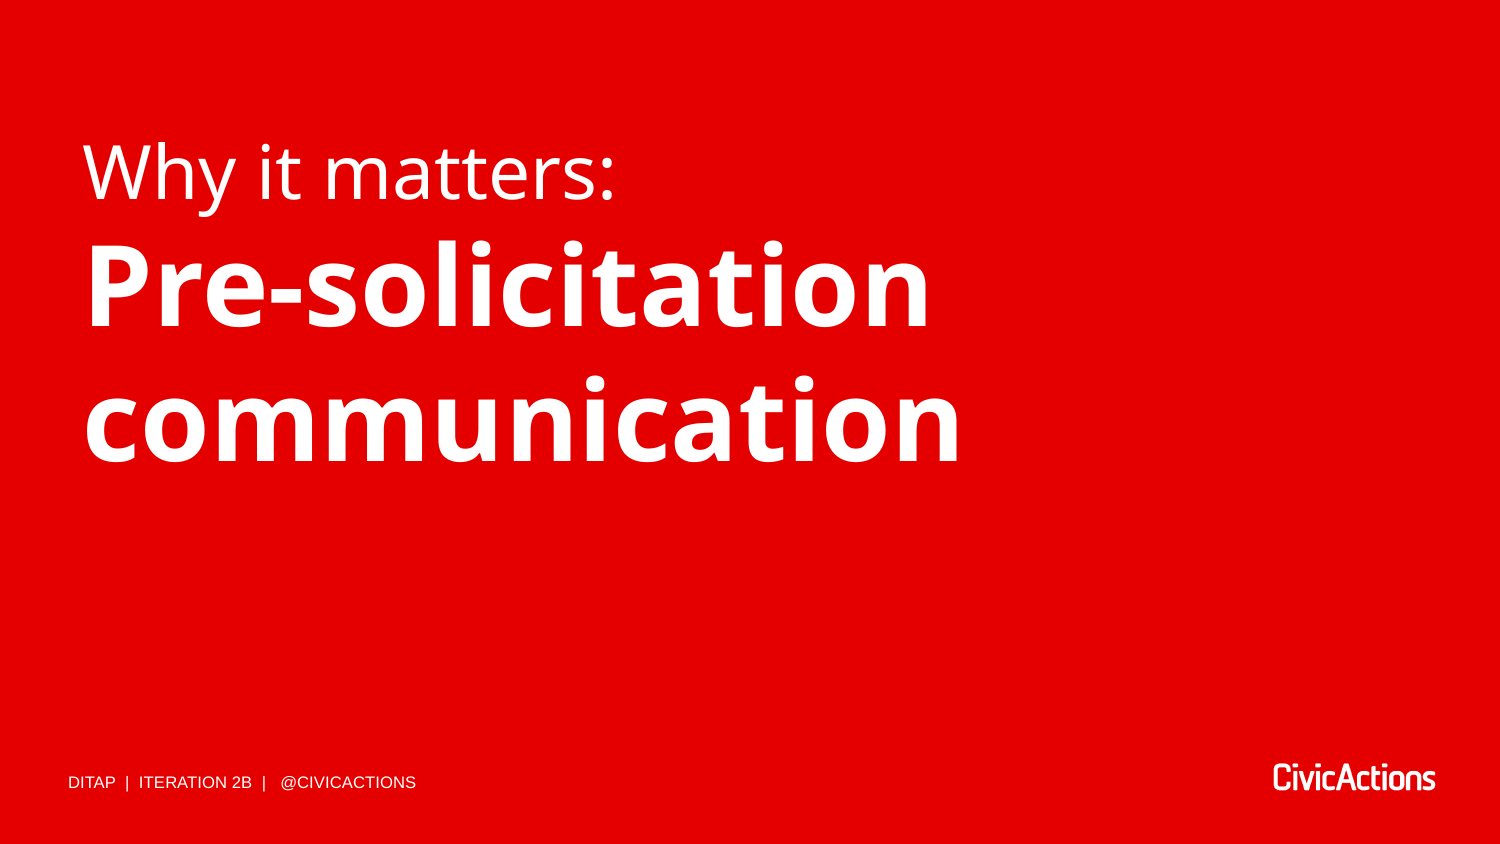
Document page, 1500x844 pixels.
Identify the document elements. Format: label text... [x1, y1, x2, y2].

title Why it matters: Pre-solicitation communication [73, 114, 1354, 470]
picture [1271, 758, 1438, 795]
